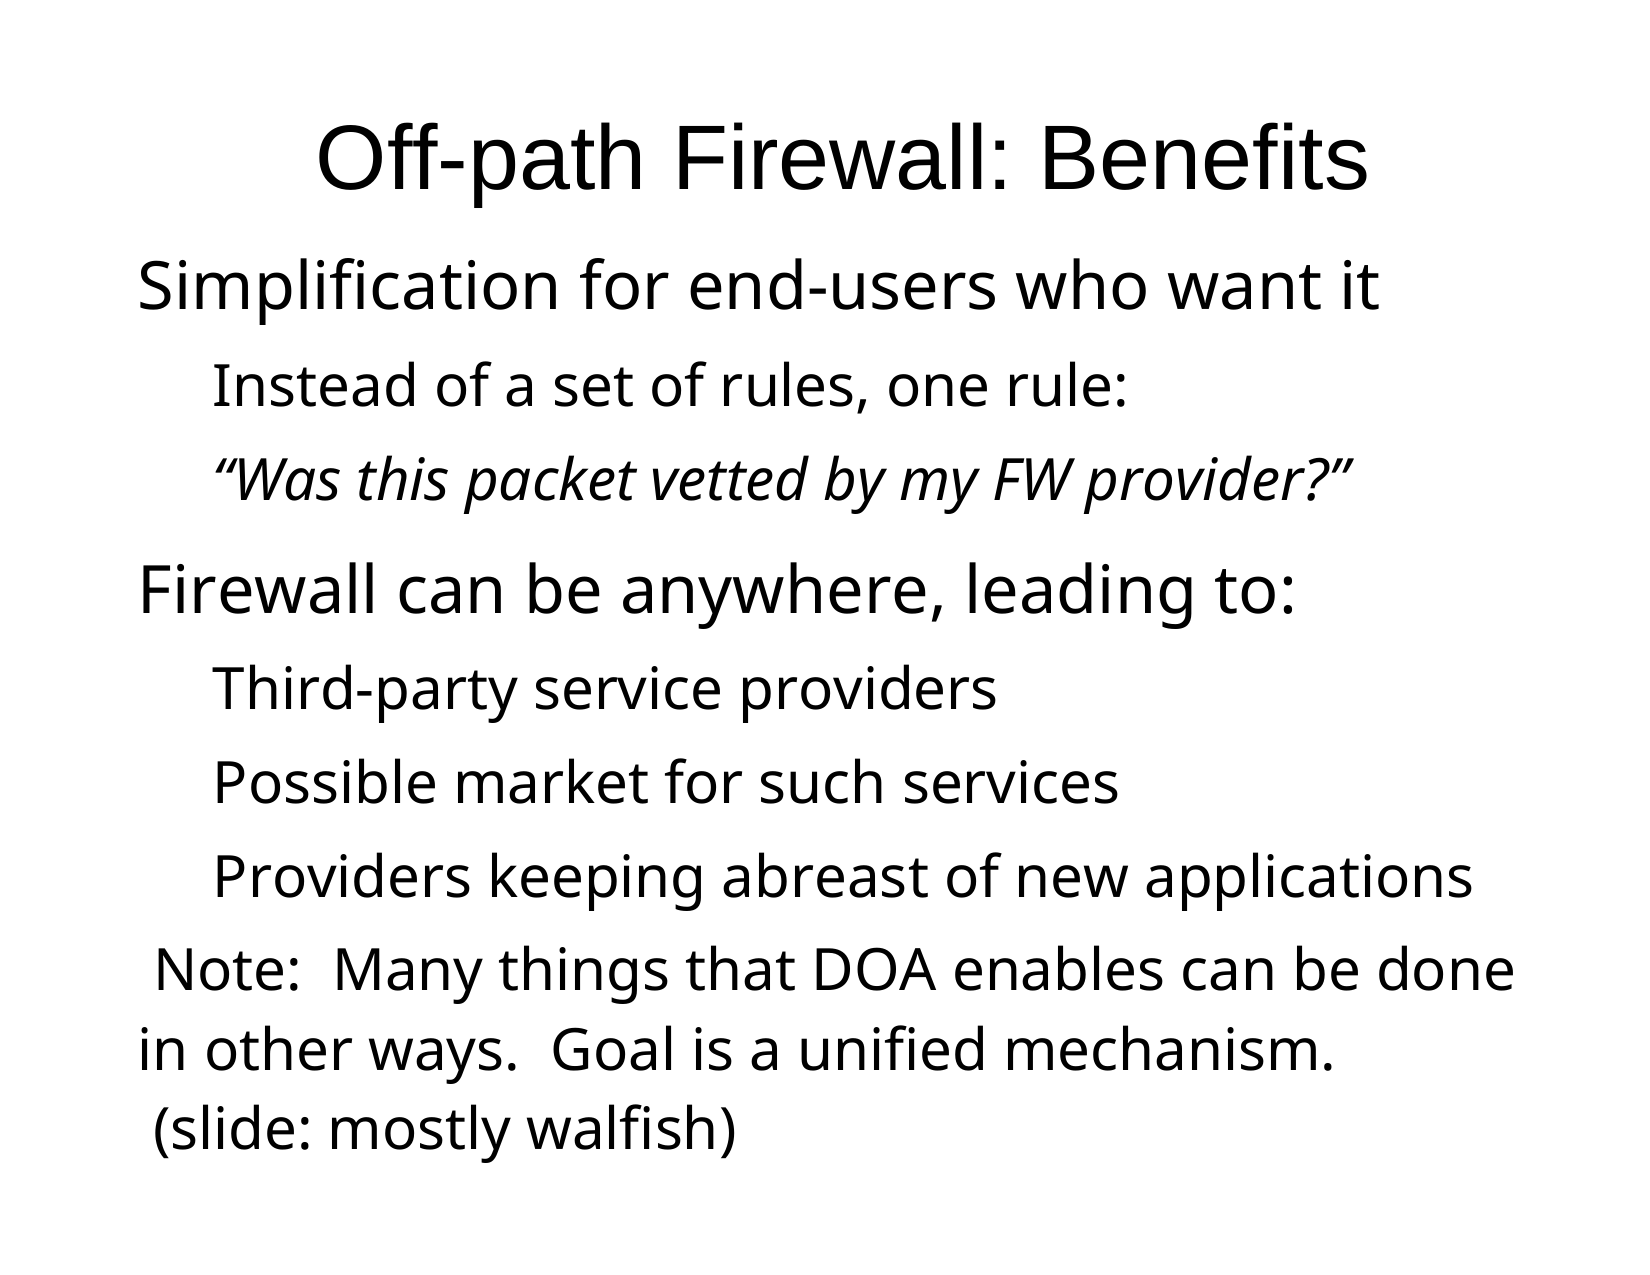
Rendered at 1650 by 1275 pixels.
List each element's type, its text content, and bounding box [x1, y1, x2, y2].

text_box Simplification for end-users who want it Instead of a set of rules, one rule: “Was this packet vetted by my FW provider?” Firewall can be anywhere, leading to: Third-party service providers Possible market for such services Providers keeping abreast of new applications Note: Many things that DOA enables can be done in other ways. Goal is a unified mechanism. (slide: mostly walfish) [123, 230, 1561, 411]
title Off-path Firewall: Benefits [127, 61, 1561, 230]
